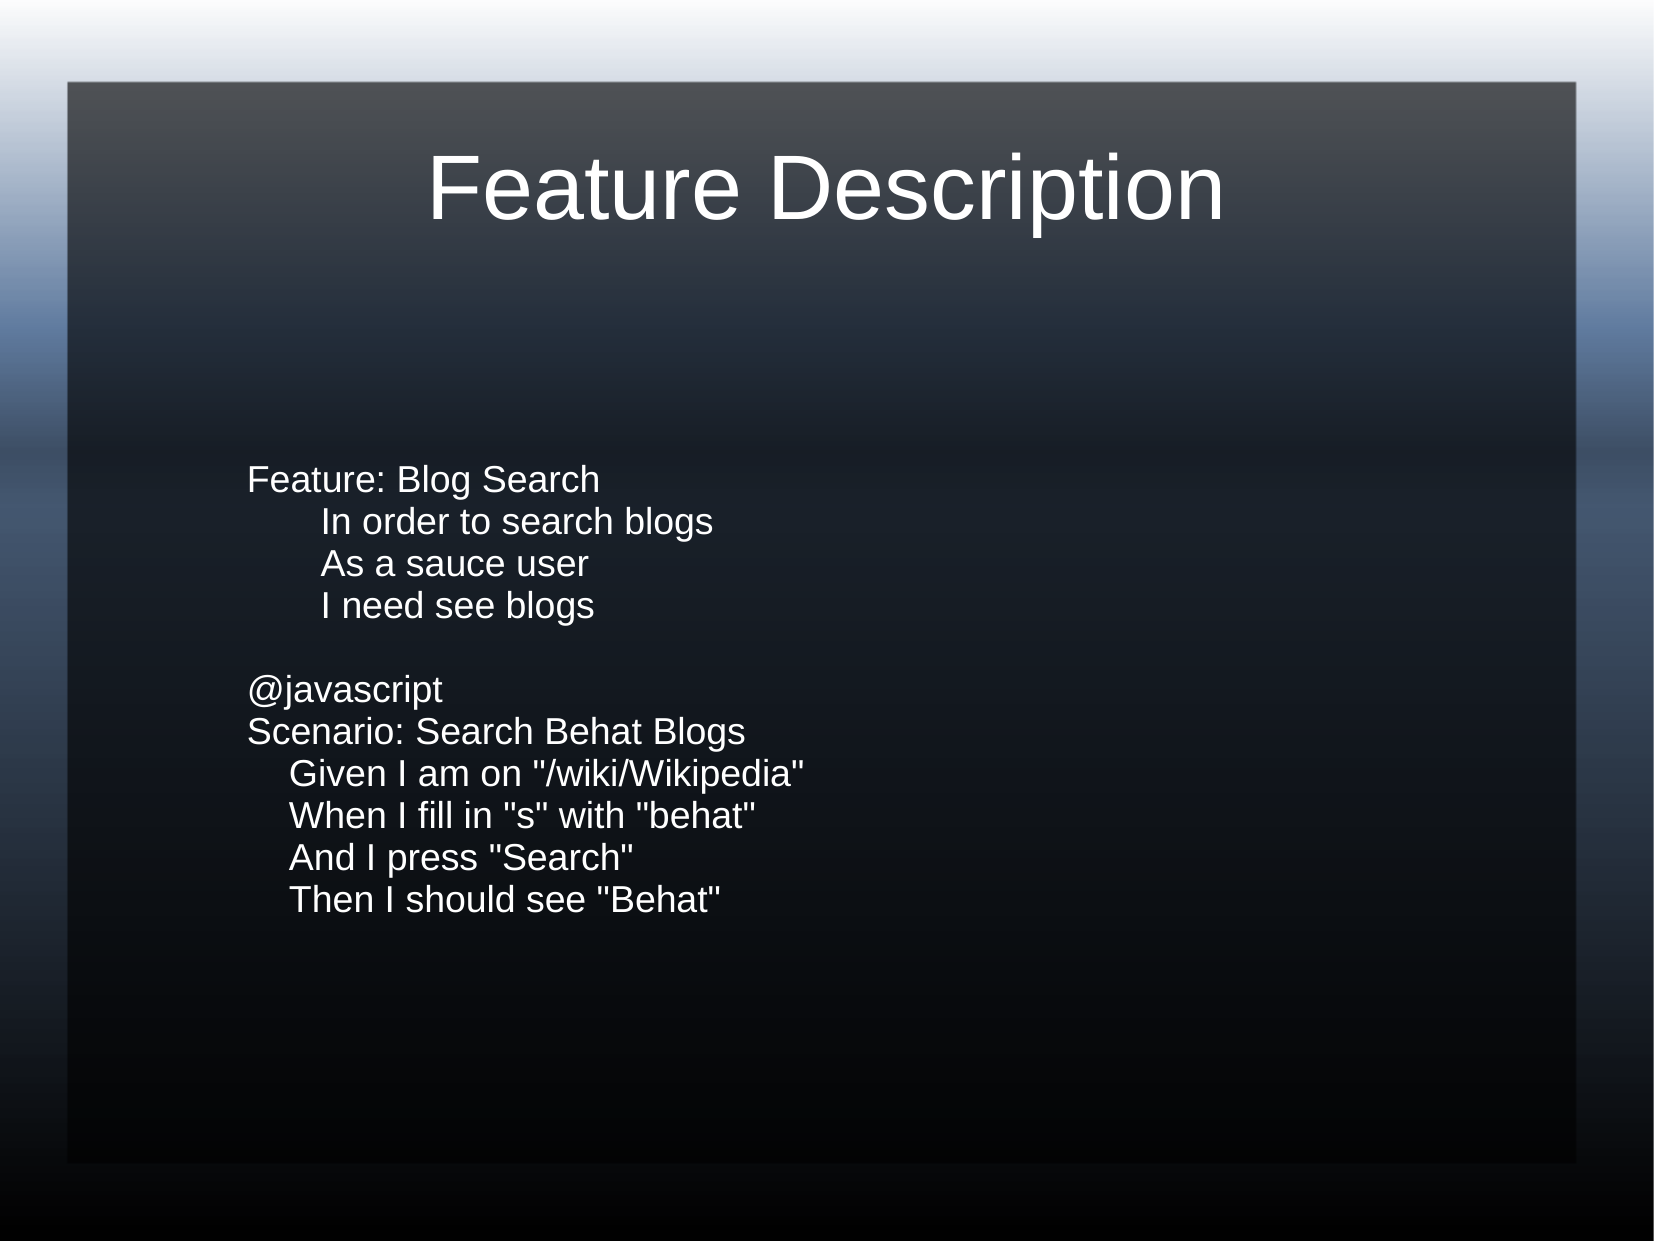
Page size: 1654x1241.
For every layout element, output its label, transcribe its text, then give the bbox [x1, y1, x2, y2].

text_box Feature: Blog Search In order to search blogs As a sauce user I need see blogs @javascript Scenario: Search Behat Blogs Given I am on "/wiki/Wikipedia" When I fill in "s" with "behat" And I press "Search" Then I should see "Behat" [232, 451, 1193, 928]
title Feature Description [82, 84, 1571, 292]
picture [0, 0, 1654, 1241]
